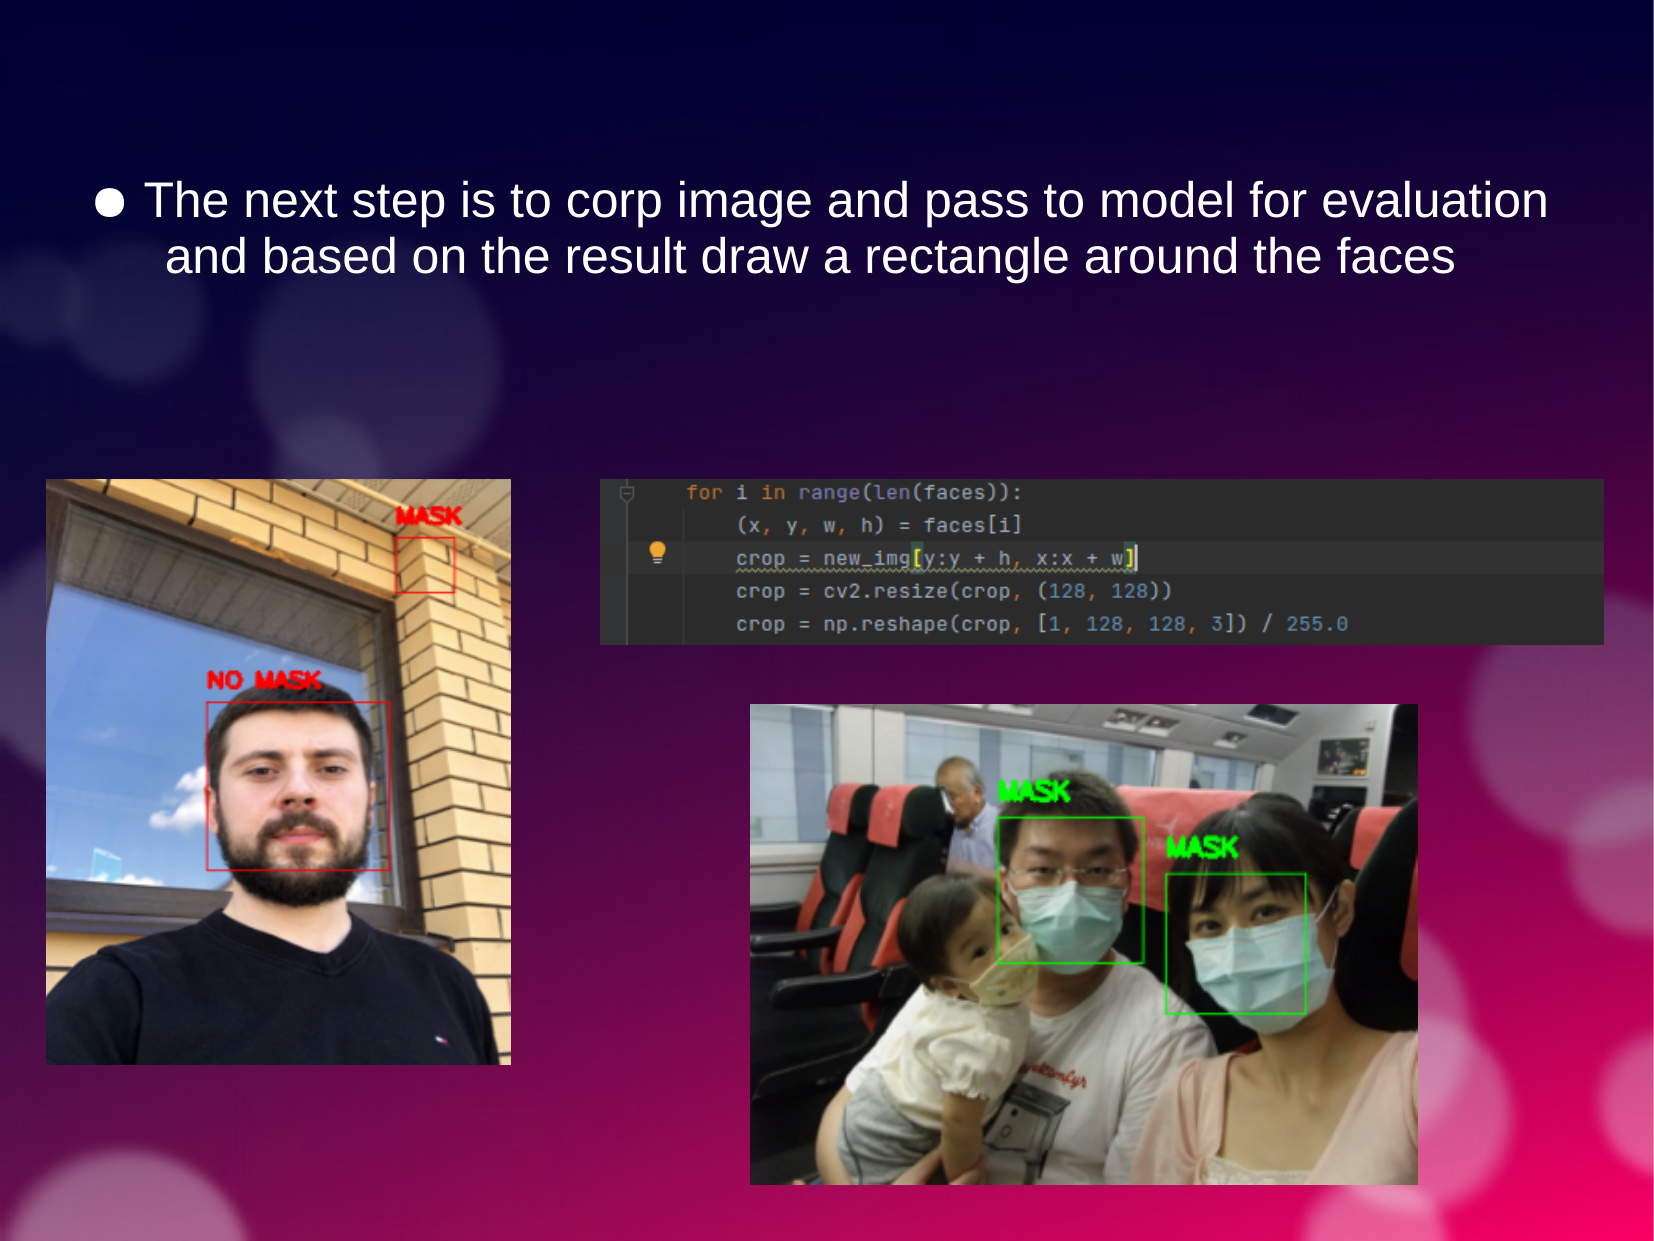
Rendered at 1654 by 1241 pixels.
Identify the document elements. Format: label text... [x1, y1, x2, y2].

picture [0, 0, 1654, 1241]
text_box ● The next step is to corp image and pass to model for evaluation and based on the result draw a rectangle around the faces [75, 165, 1606, 331]
